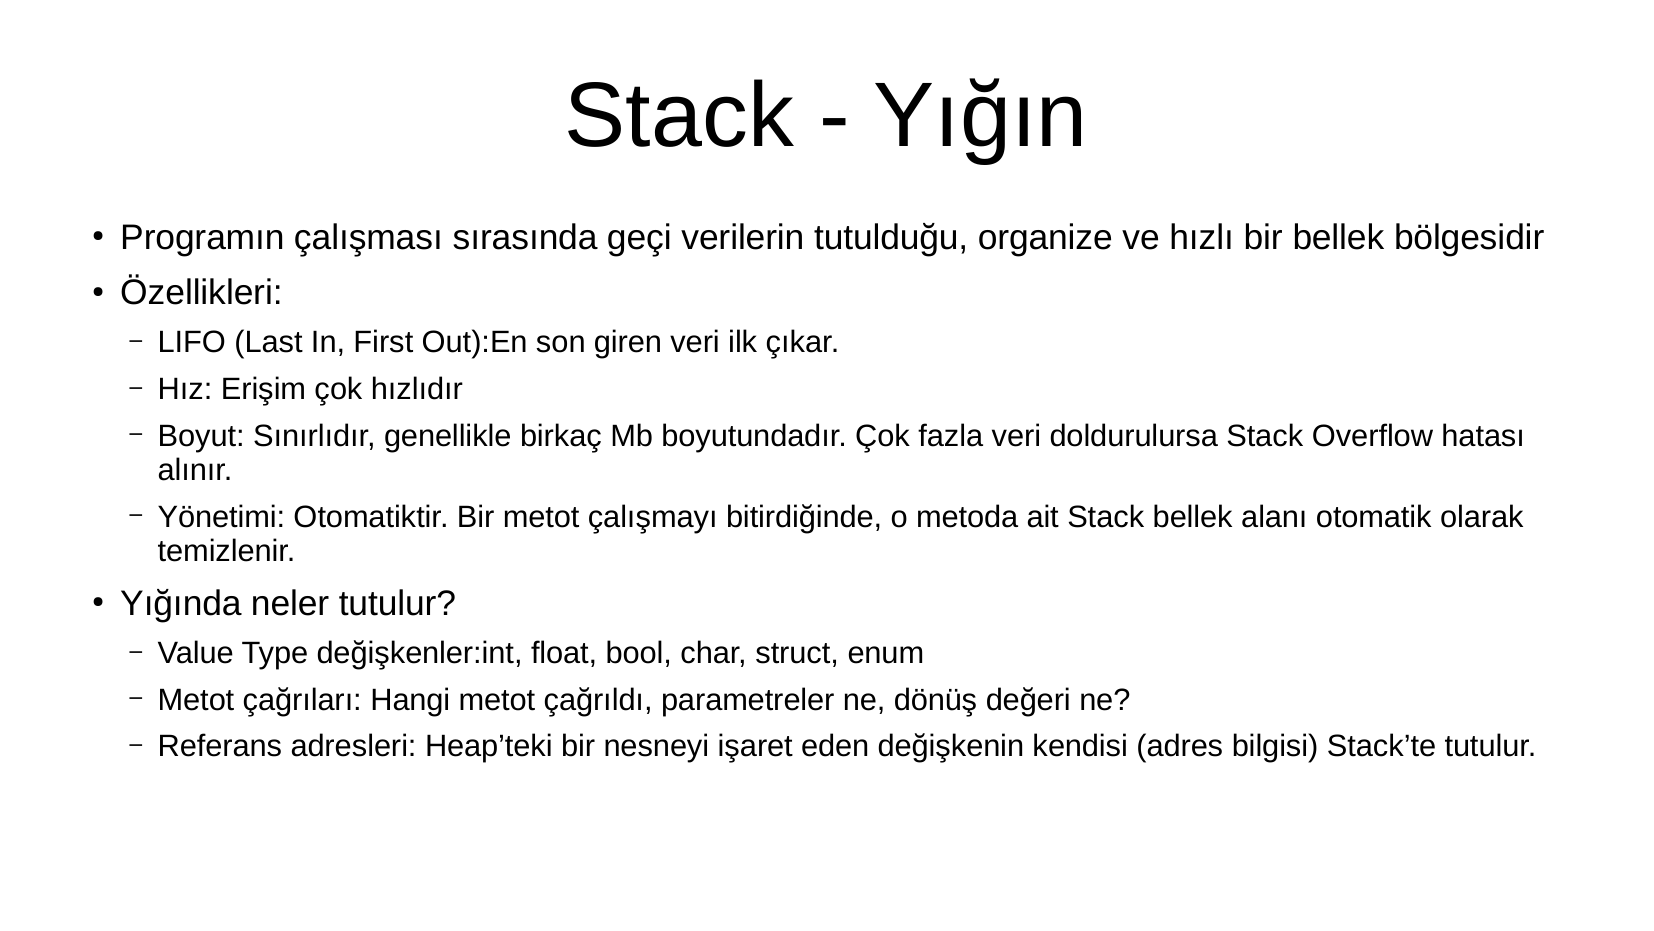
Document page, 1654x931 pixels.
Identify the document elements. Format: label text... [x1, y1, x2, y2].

title Stack - Yığın [82, 37, 1571, 193]
list Programın çalışması sırasında geçi verilerin tutulduğu, organize ve hızlı bir bellek bölgesidir Özellikleri: LIFO (Last In, First Out):En son giren veri ilk çıkar. Hız: Erişim çok hızlıdır Boyut: Sınırlıdır, genellikle birkaç Mb boyutundadır. Çok fazla veri doldurulursa Stack Overflow hatası alınır. Yönetimi: Otomatiktir. Bir metot çalışmayı bitirdiğinde, o metoda ait Stack bellek alanı otomatik olarak temizlenir. Yığında neler tutulur? Value Type değişkenler:int, float, bool, char, struct, enum Metot çağrıları: Hangi metot çağrıldı, parametreler ne, dönüş değeri ne? Referans adresleri: Heap’teki bir nesneyi işaret eden değişkenin kendisi (adres bilgisi) Stack’te tutulur. [82, 217, 1571, 827]
